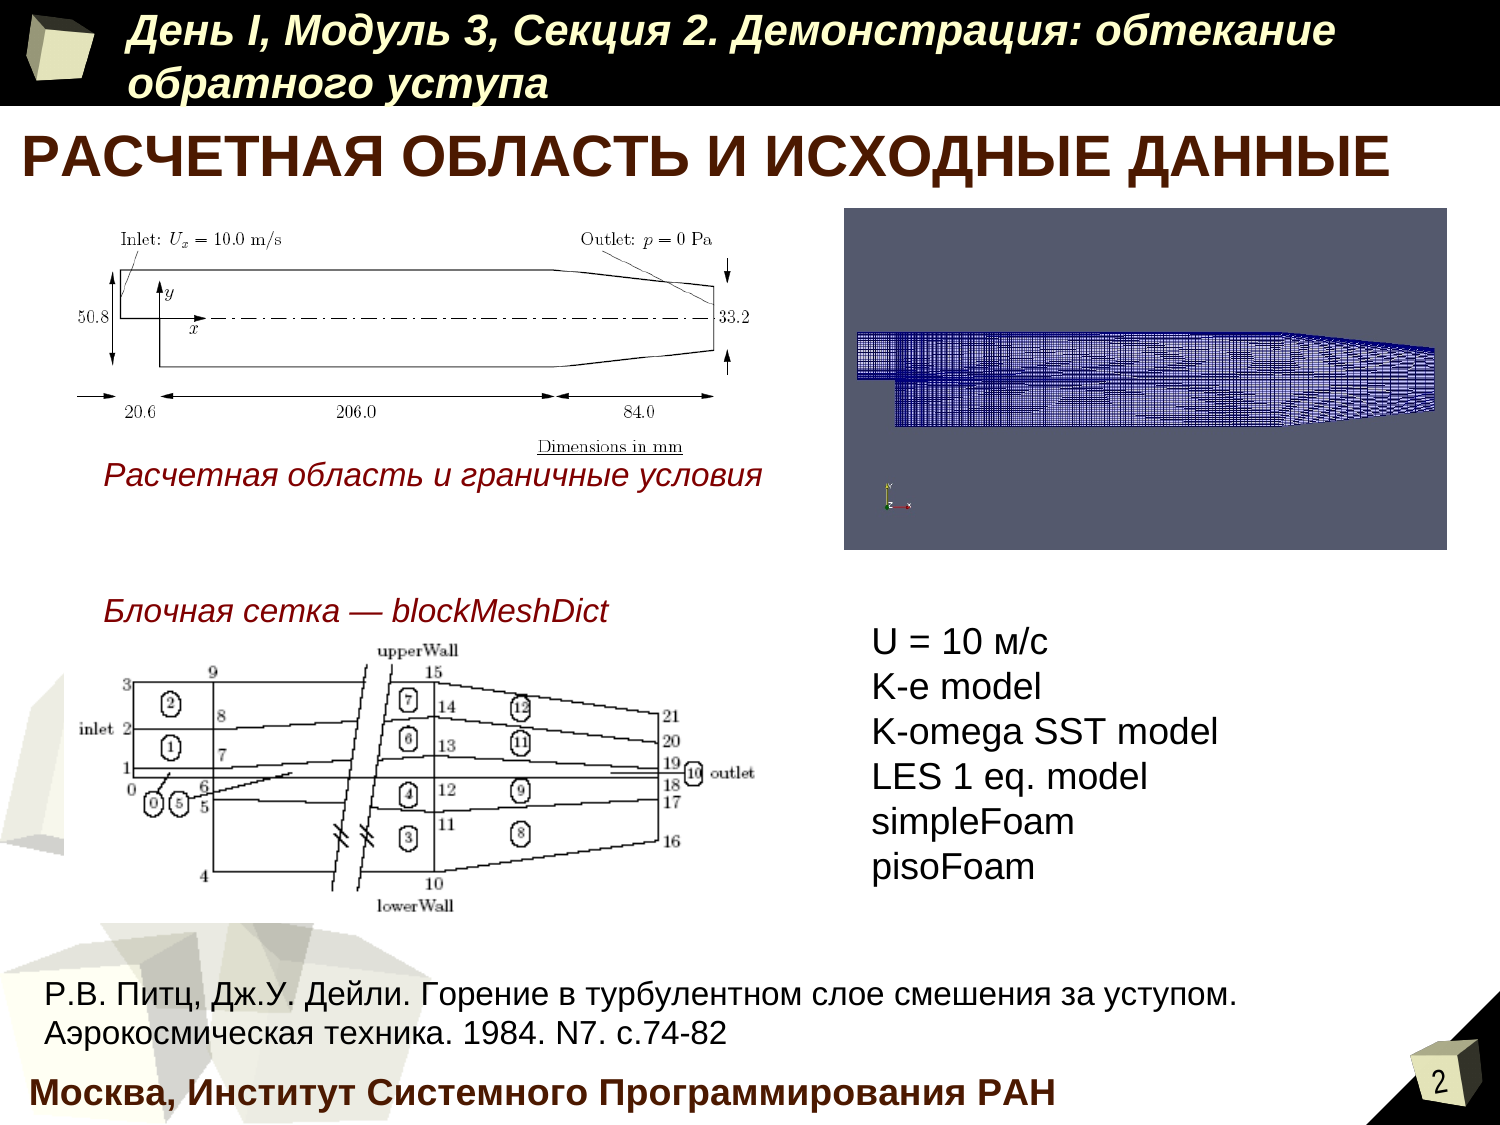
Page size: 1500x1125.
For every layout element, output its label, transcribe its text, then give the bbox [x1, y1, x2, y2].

picture [0, 633, 769, 1125]
text_box Р.В. Питц, Дж.У. Дейли. Горение в турбулентном слое смешения за уступом. Аэрокосмическая техника. 1984. N7. с.74-82 [29, 964, 1471, 1060]
text_box РАСЧЕТНАЯ ОБЛАСТЬ И ИСХОДНЫЕ ДАННЫЕ [6, 111, 1500, 201]
picture [844, 208, 1447, 550]
text_box Блочная сетка — blockMeshDict [88, 582, 798, 638]
text_box U = 10 м/c K-e model K-omega SST model LES 1 eq. model simpleFoam pisoFoam [856, 609, 1234, 896]
picture [53, 219, 774, 462]
text_box Расчетная область и граничные условия [88, 446, 798, 502]
picture [423, 1088, 433, 1102]
